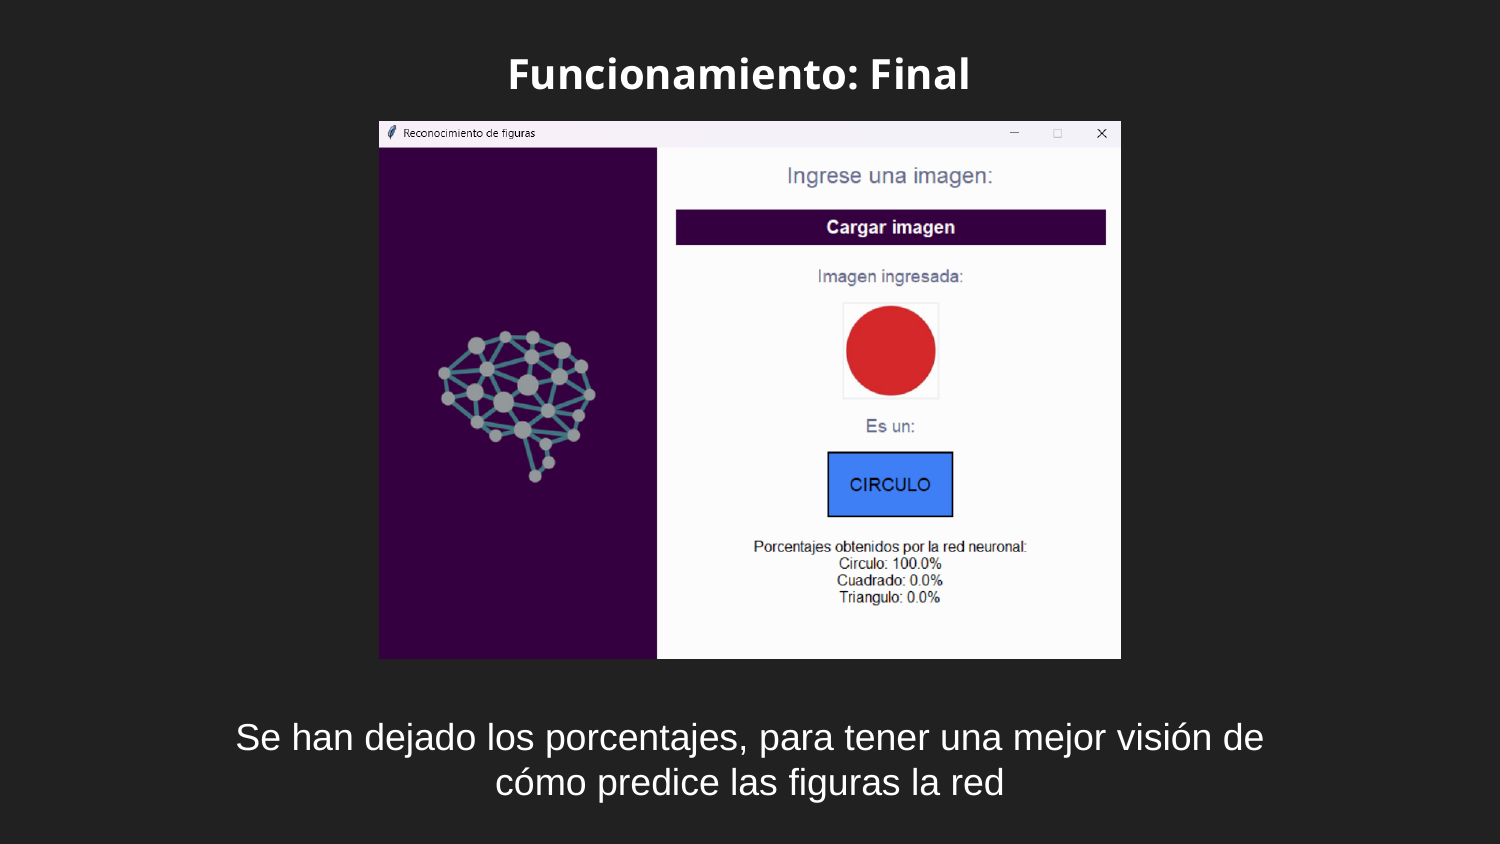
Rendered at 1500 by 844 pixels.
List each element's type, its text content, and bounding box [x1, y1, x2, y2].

picture [379, 121, 1121, 659]
subtitle Se han dejado los porcentajes, para tener una mejor visión de cómo predice las figuras la red [222, 687, 1278, 829]
title Funcionamiento: Final [507, 23, 993, 121]
